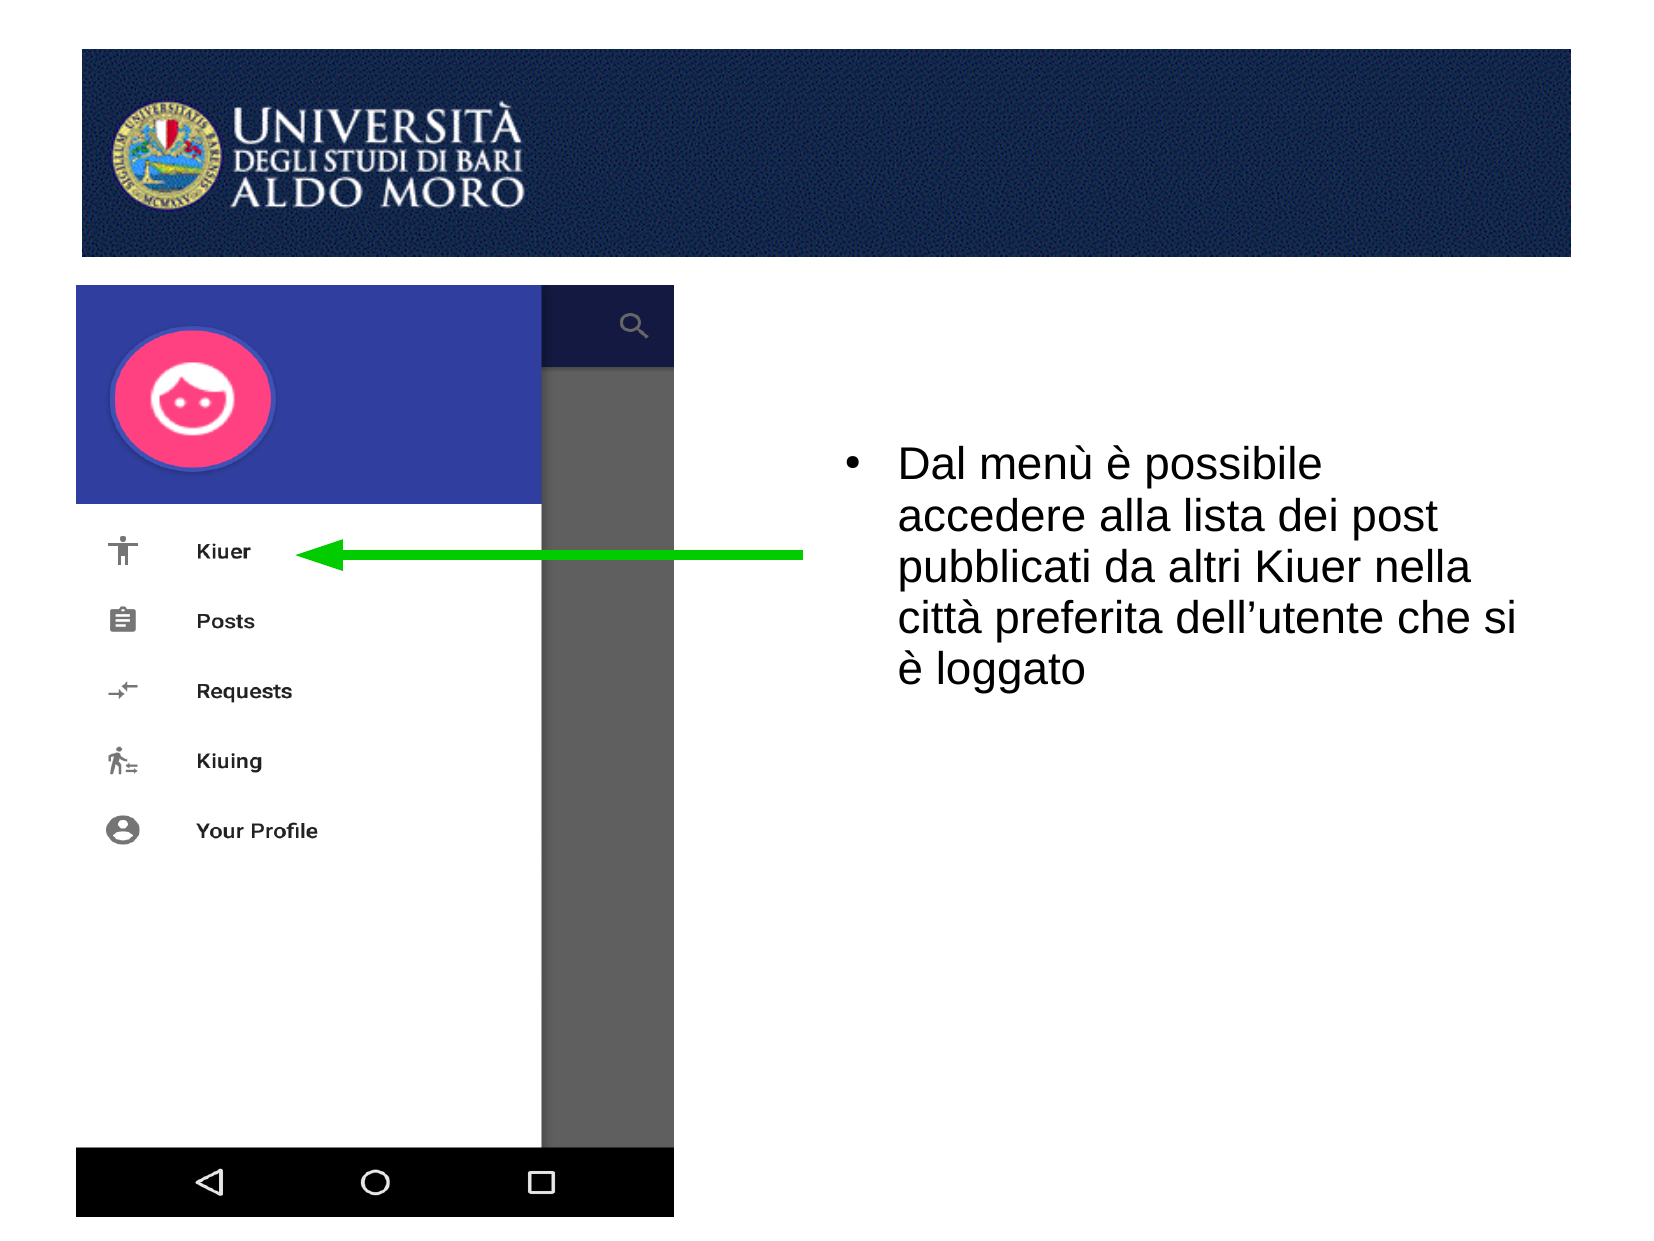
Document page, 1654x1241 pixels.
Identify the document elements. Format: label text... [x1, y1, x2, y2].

picture [82, 49, 1571, 257]
list Dal menù è possibile accedere alla lista dei post pubblicati da altri Kiuer nella città preferita dell’utente che si è loggato [826, 438, 1524, 1158]
picture [76, 285, 674, 1217]
